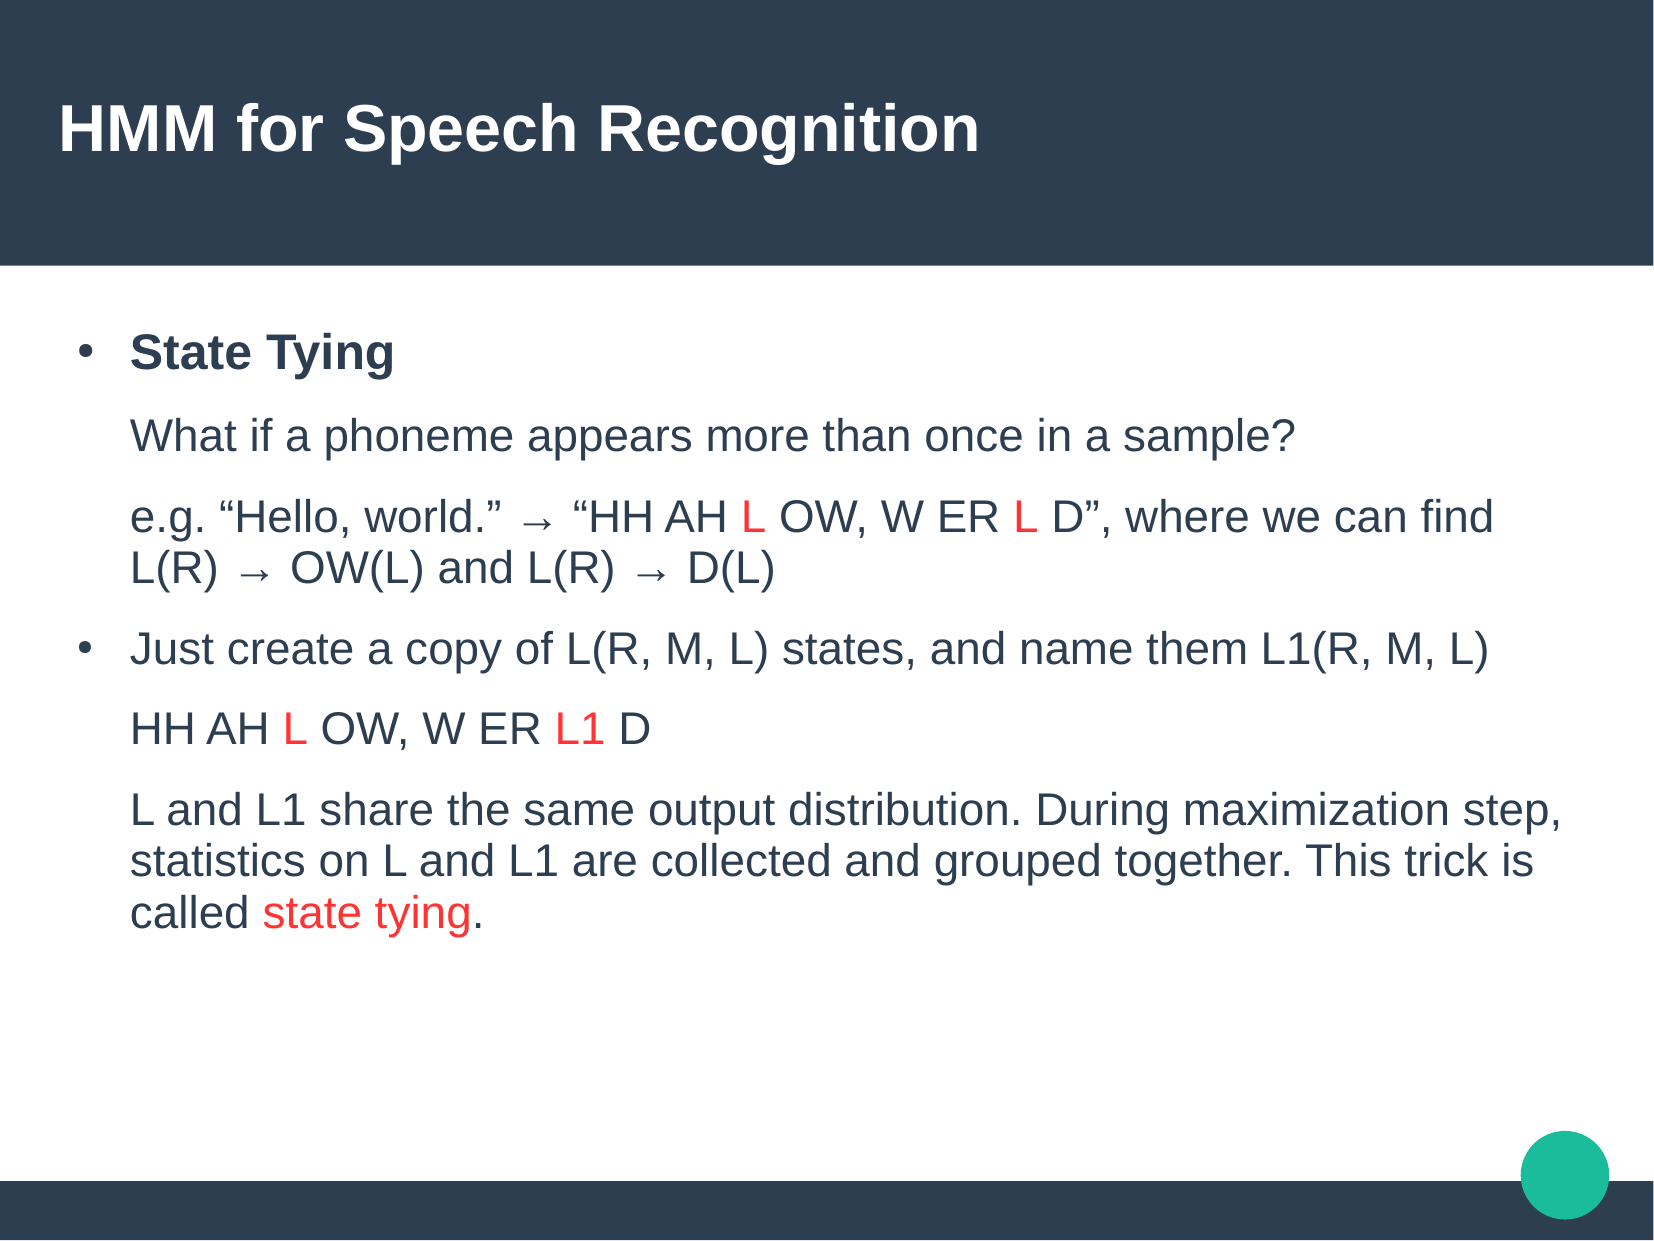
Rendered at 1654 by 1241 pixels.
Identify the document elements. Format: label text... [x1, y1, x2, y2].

title HMM for Speech Recognition [59, 49, 1595, 207]
list State Tying What if a phoneme appears more than once in a sample? e.g. “Hello, world.” → “HH AH L OW, W ER L D”, where we can find L(R) → OW(L) and L(R) → D(L) Just create a copy of L(R, M, L) states, and name them L1(R, M, L) HH AH L OW, W ER L1 D L and L1 share the same output distribution. During maximization step, statistics on L and L1 are collected and grouped together. This trick is called state tying. [59, 324, 1595, 1152]
